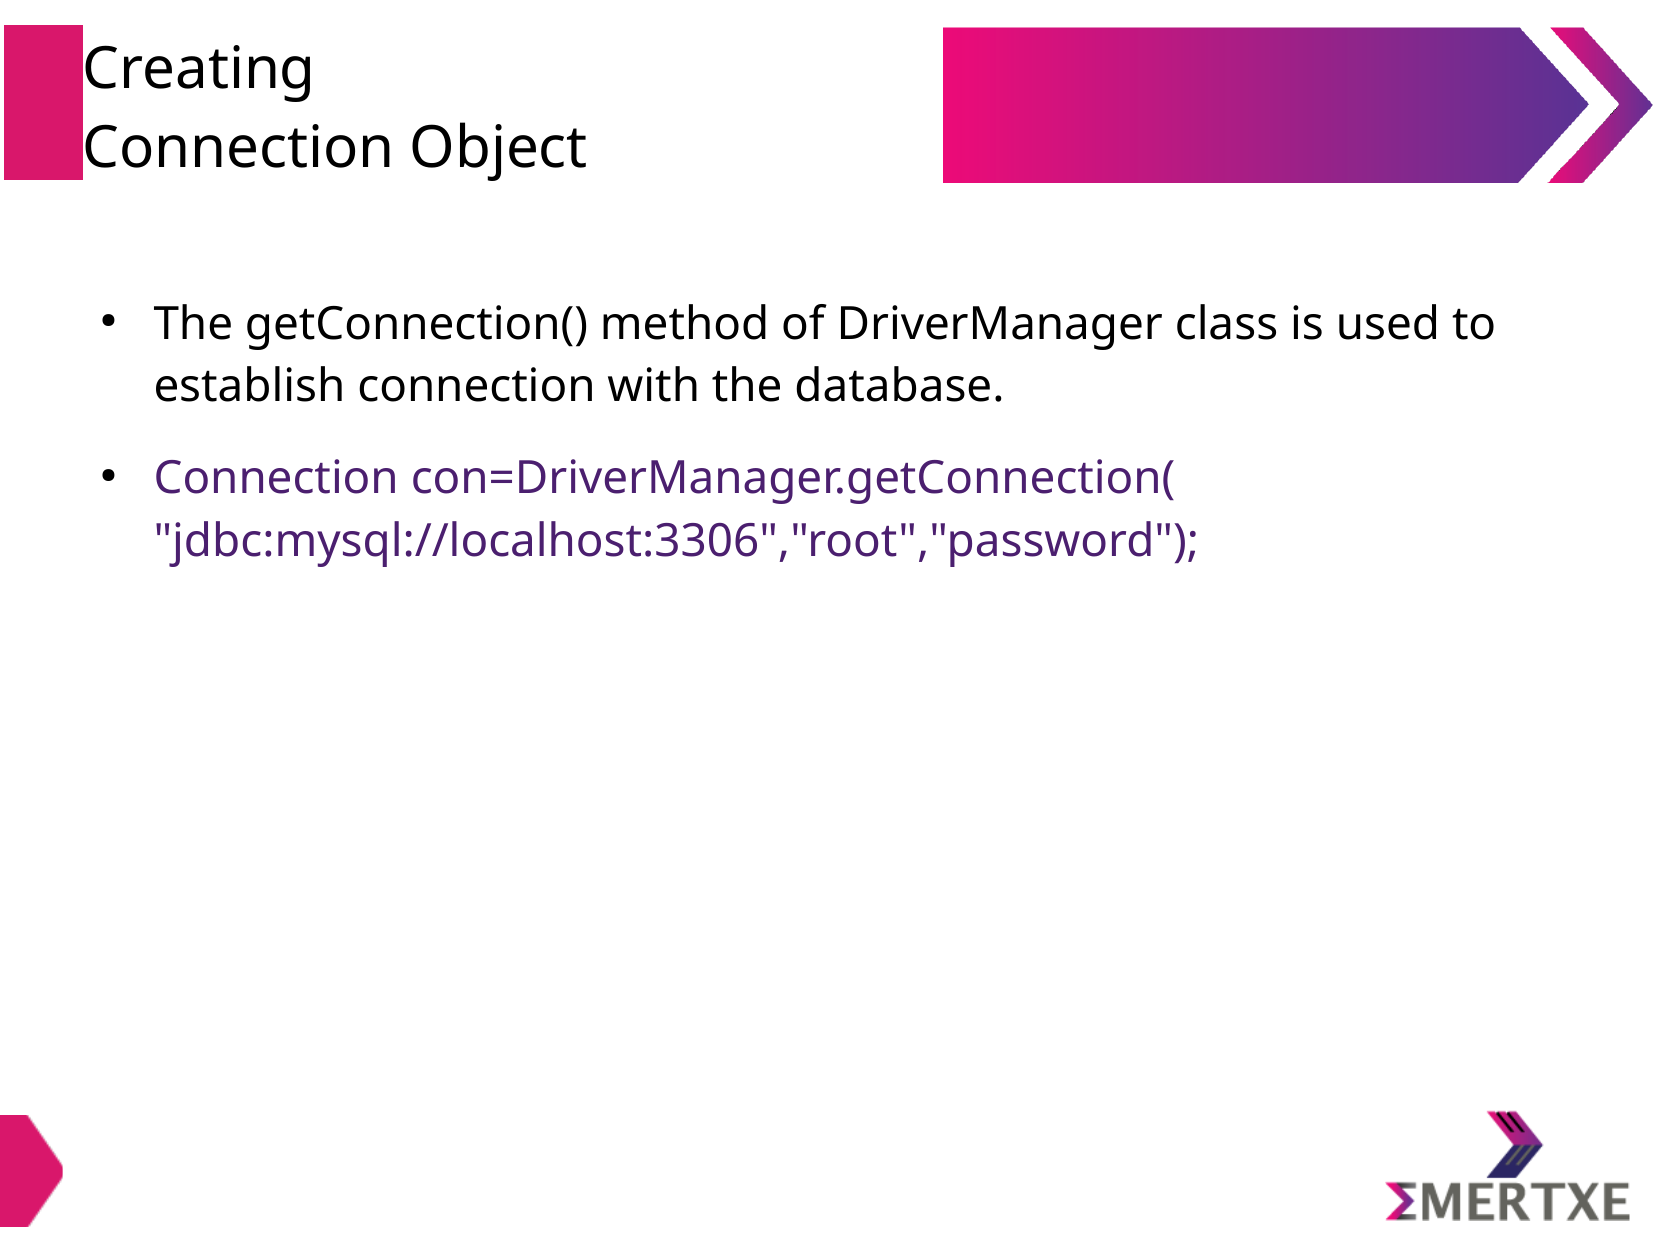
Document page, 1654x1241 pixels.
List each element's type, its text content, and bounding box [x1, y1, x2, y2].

picture [1571, 27, 1653, 183]
picture [1385, 1107, 1631, 1221]
title Creating Connection Object [82, 2, 1571, 210]
list The getConnection() method of DriverManager class is used to establish connection with the database. Connection con=DriverManager.getConnection( "jdbc:mysql://localhost:3306","root","password"); [82, 290, 1571, 1010]
